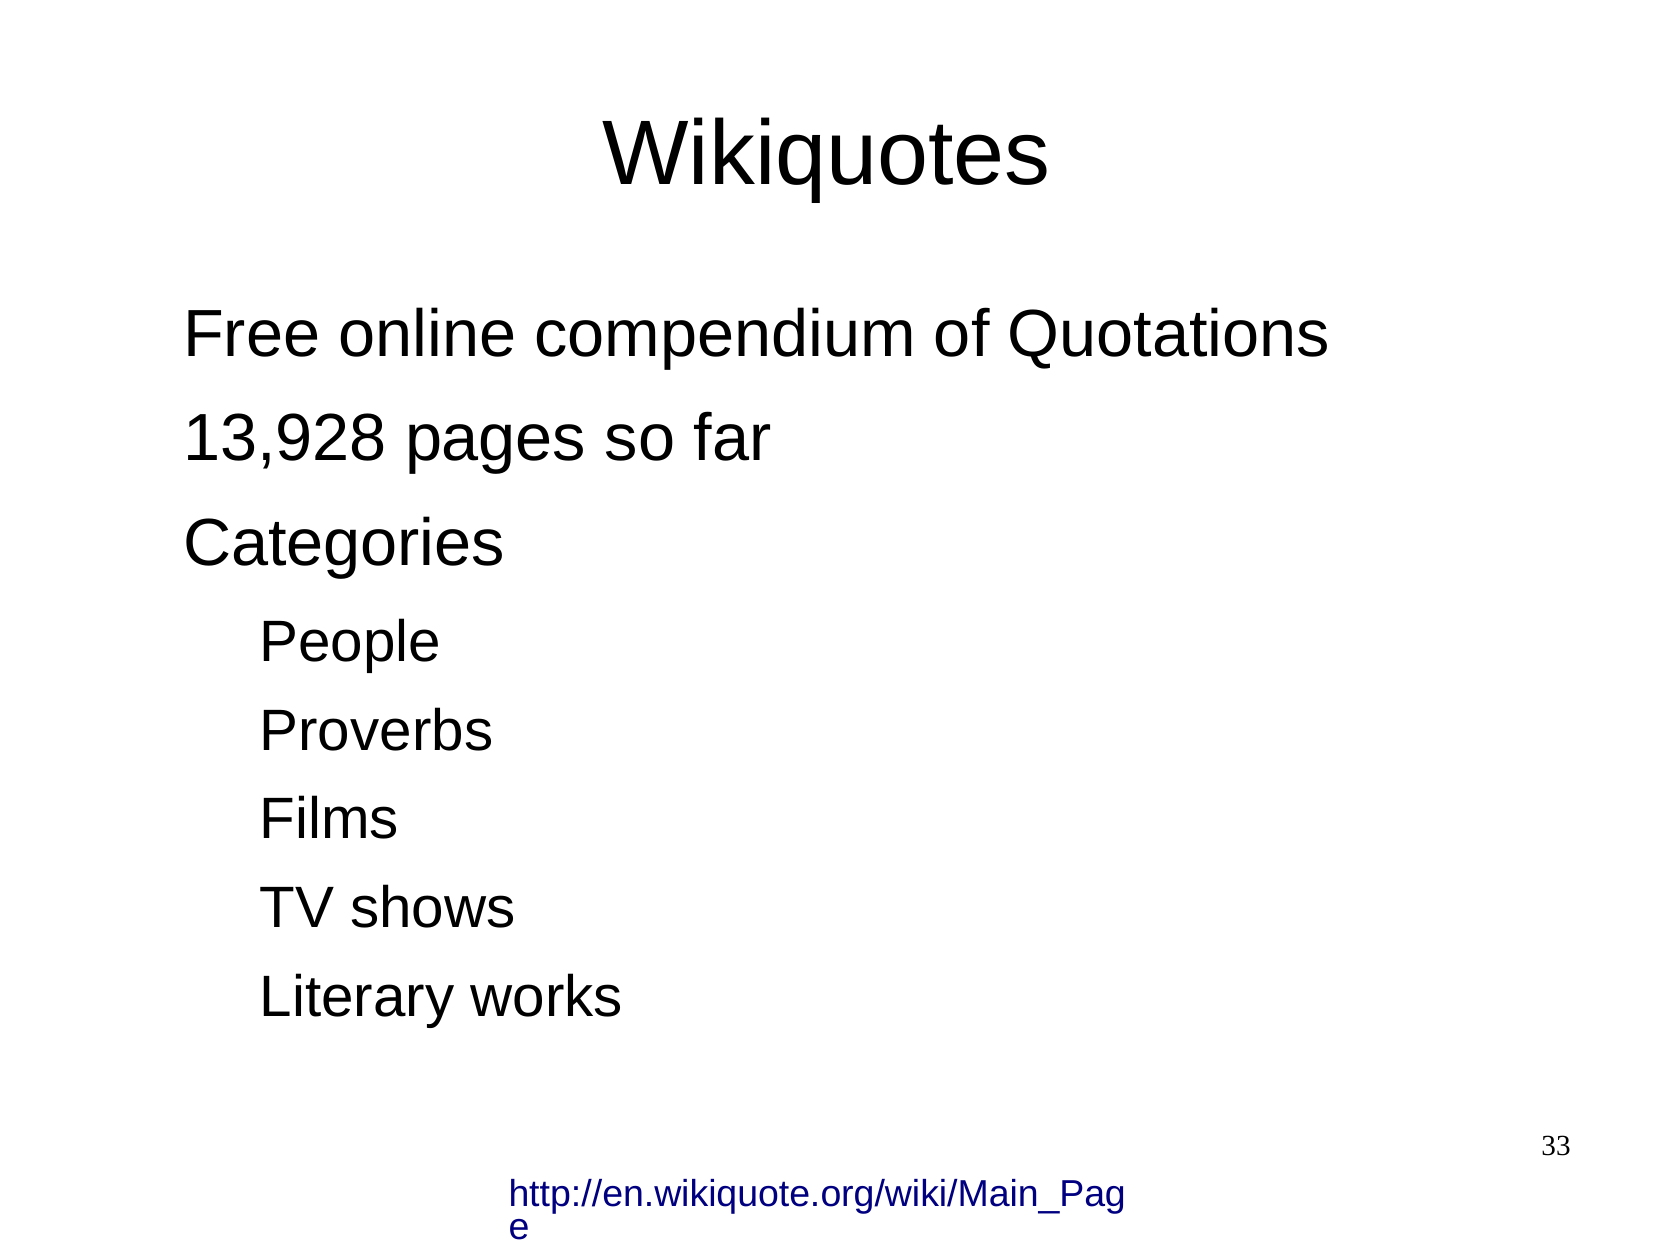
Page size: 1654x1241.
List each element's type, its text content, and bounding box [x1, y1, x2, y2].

title Wikiquotes [82, 49, 1571, 257]
text_box http://en.wikiquote.org/wiki/Main_Page [493, 1164, 1161, 1222]
list Free online compendium of Quotations 13,928 pages so far Categories People Proverbs Films TV shows Literary works [165, 296, 1508, 1100]
